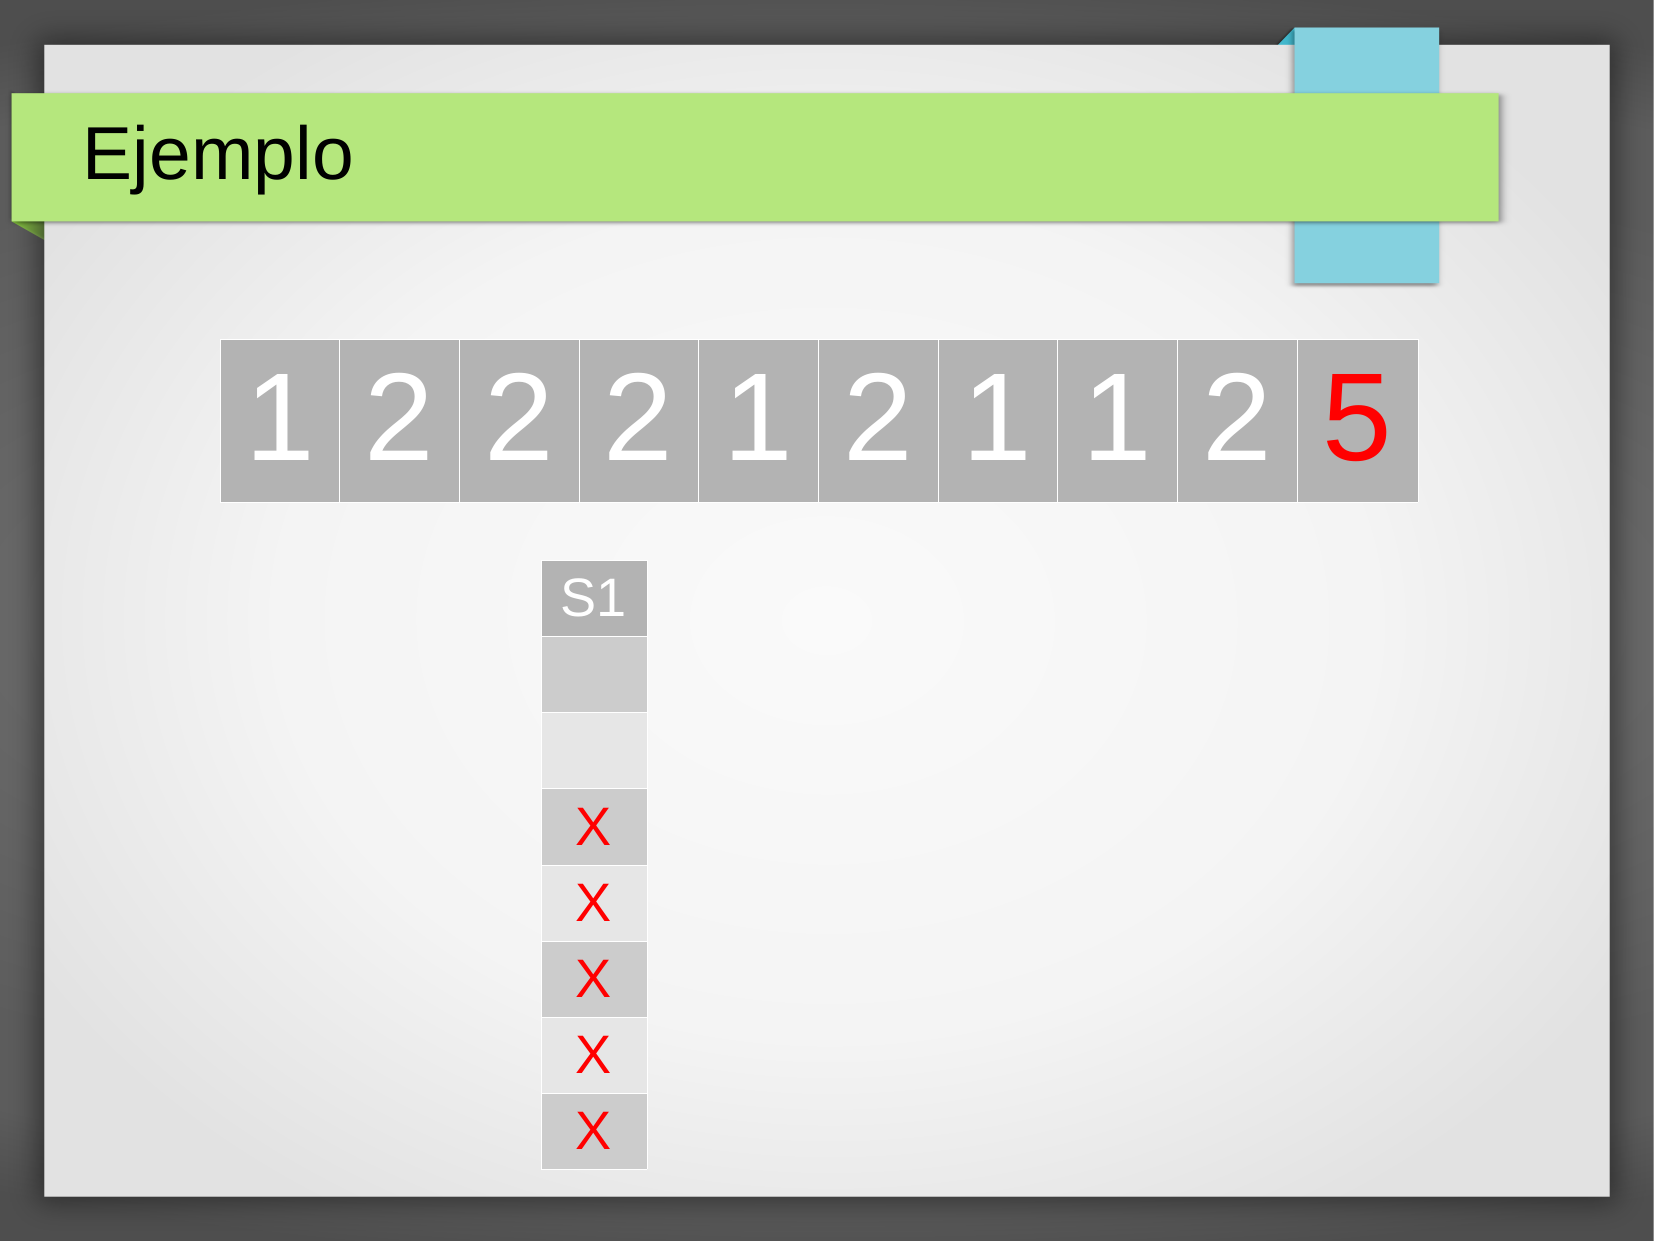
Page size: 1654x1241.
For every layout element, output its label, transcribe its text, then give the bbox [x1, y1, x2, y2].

table_header S1 [542, 561, 647, 636]
table_header 2 [340, 340, 459, 502]
table_cell [542, 713, 647, 788]
table_header 1 [699, 340, 818, 502]
table_header 1 [939, 340, 1057, 502]
table_header 2 [819, 340, 938, 502]
table_cell X [542, 1018, 647, 1093]
table_header 2 [460, 340, 579, 502]
table_header 1 [1058, 340, 1177, 502]
table_cell X [542, 866, 647, 941]
table_cell [542, 637, 647, 712]
table_header 2 [580, 340, 698, 502]
table_header 5 [1298, 340, 1418, 502]
title Ejemplo [82, 94, 1264, 213]
picture [0, 0, 1654, 1241]
table_header 2 [1178, 340, 1297, 502]
table_cell X [542, 1094, 647, 1169]
table_cell X [542, 789, 647, 865]
table_header 1 [221, 340, 339, 502]
table_cell X [542, 942, 647, 1017]
